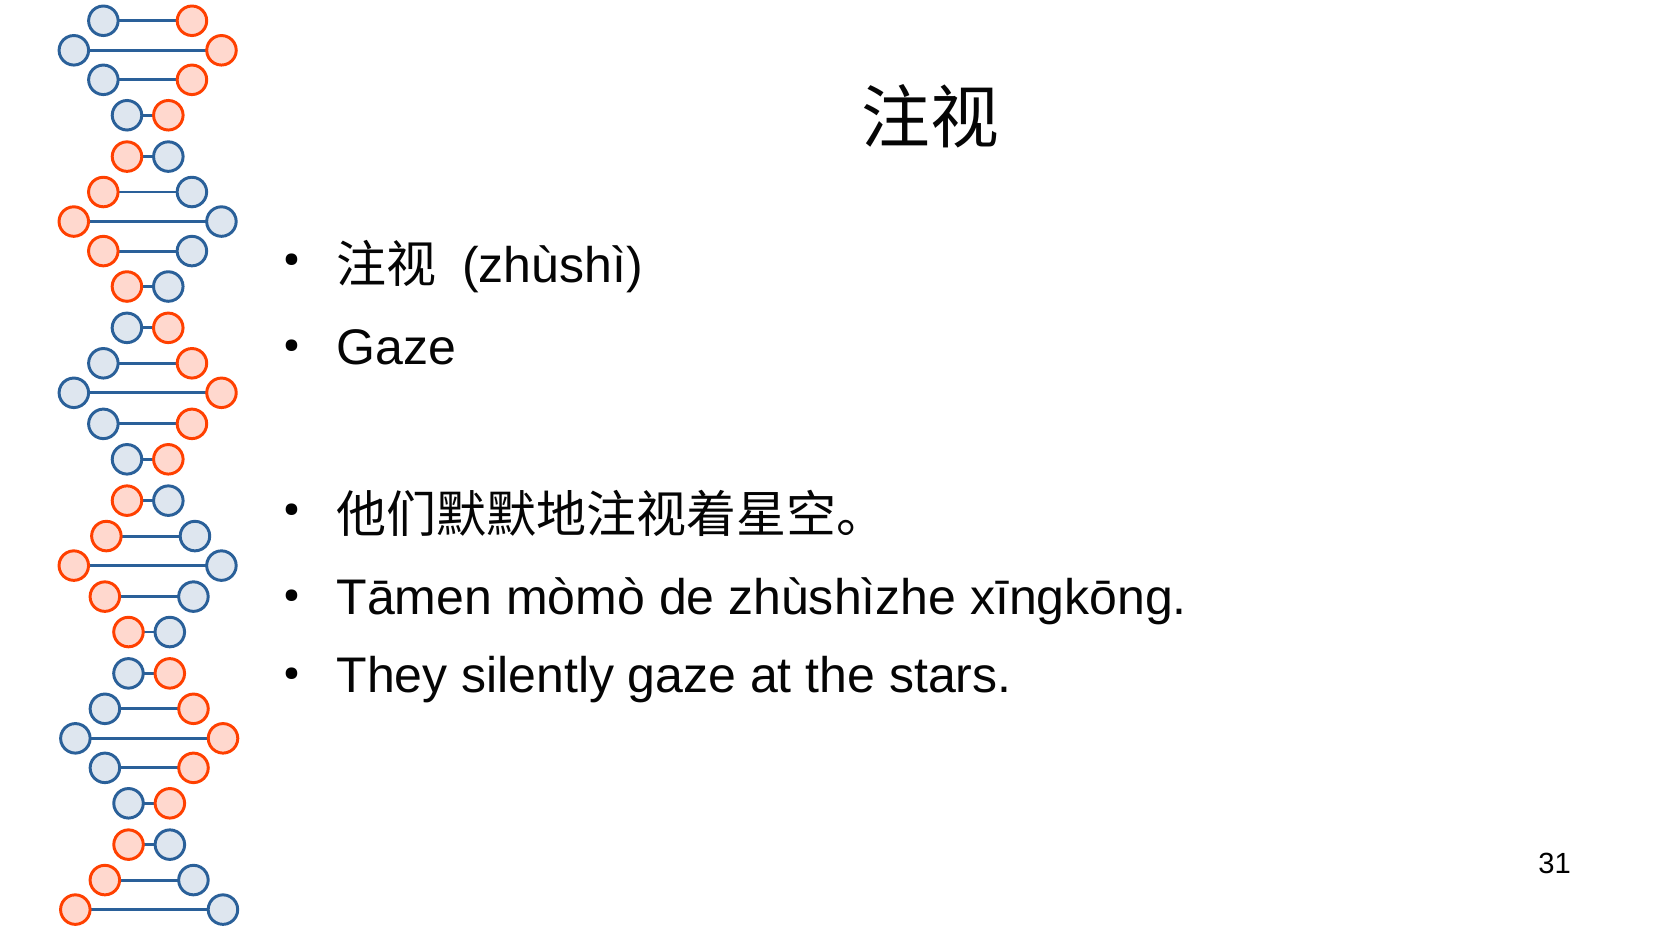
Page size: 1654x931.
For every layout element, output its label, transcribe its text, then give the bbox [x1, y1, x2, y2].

title 注视 [265, 35, 1595, 189]
list 注视 (zhùshì) Gaze 他们默默地注视着星空。 Tāmen mòmò de zhùshìzhe xīngkōng. They silently gaze at the stars. [265, 224, 1595, 764]
